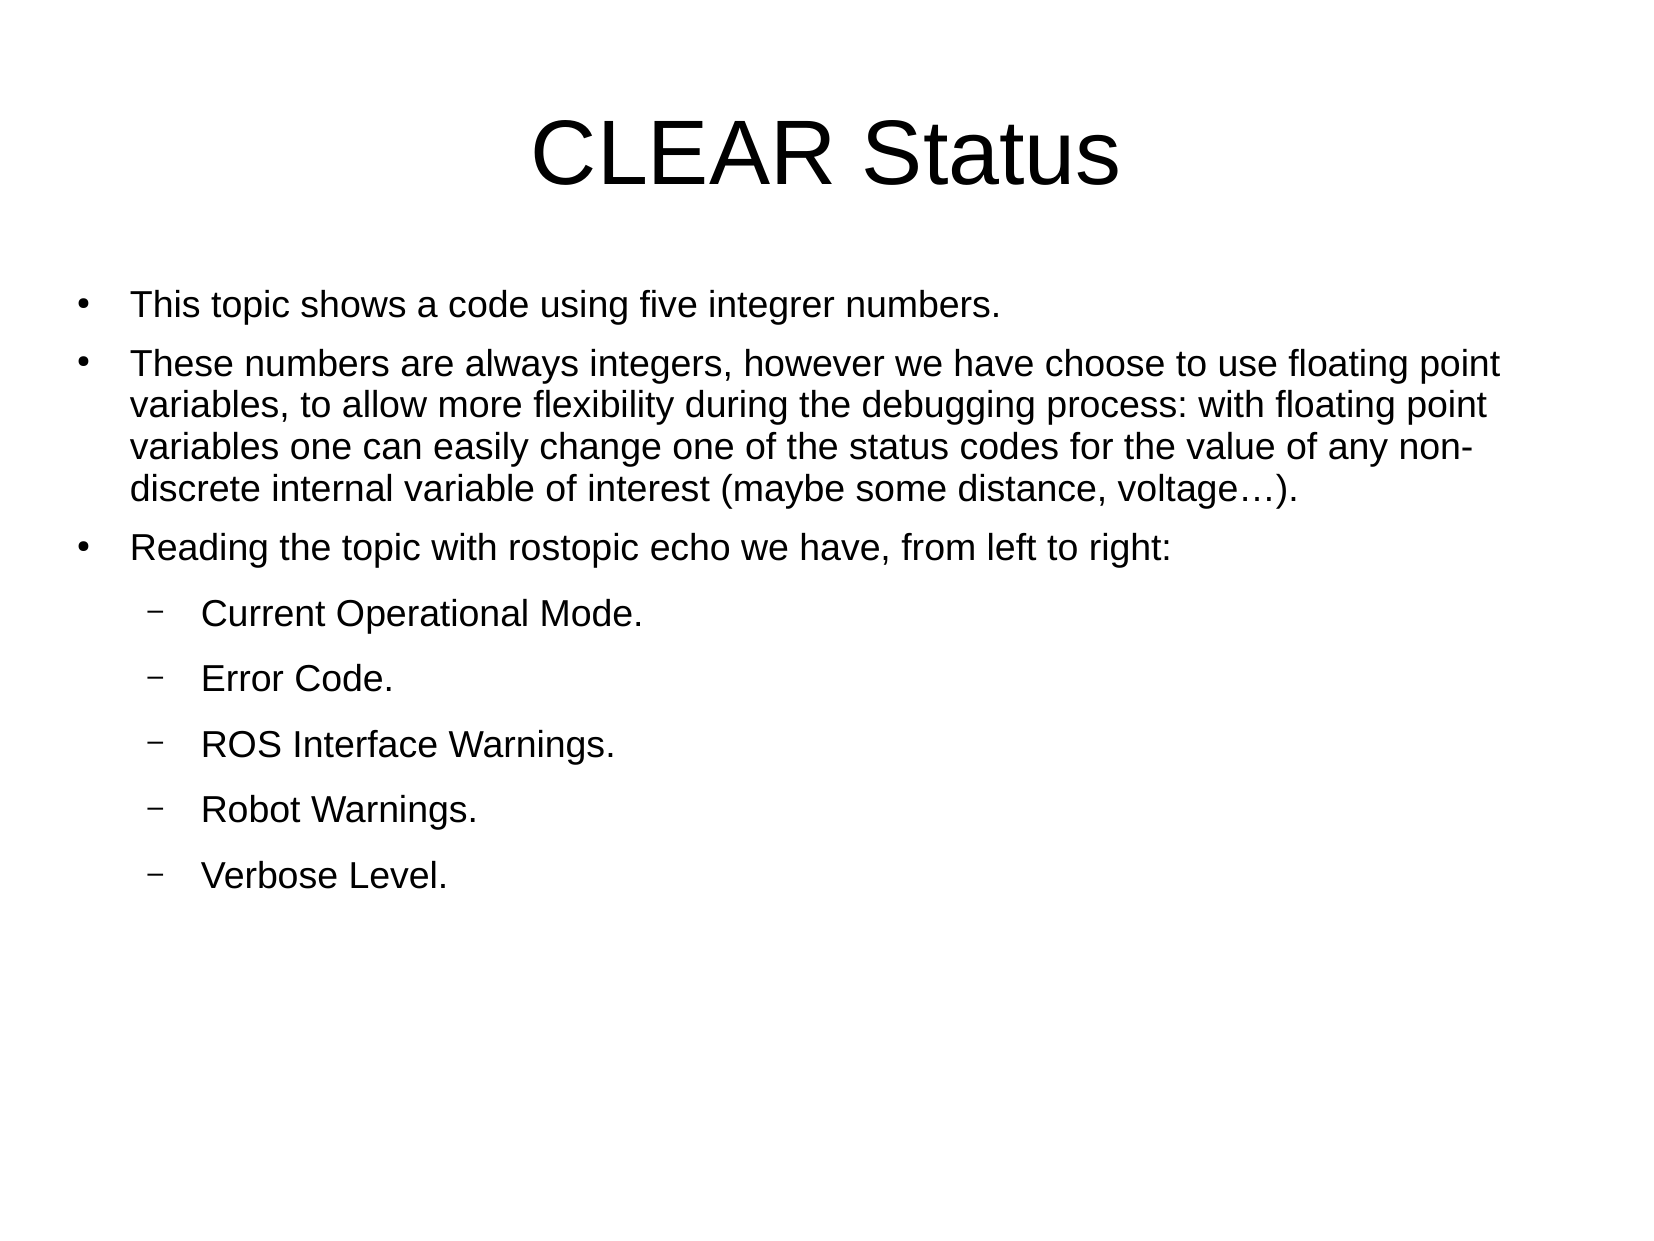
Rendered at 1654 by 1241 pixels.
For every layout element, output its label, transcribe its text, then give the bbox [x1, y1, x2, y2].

list This topic shows a code using five integrer numbers. These numbers are always integers, however we have choose to use floating point variables, to allow more flexibility during the debugging process: with floating point variables one can easily change one of the status codes for the value of any non-discrete internal variable of interest (maybe some distance, voltage…). Reading the topic with rostopic echo we have, from left to right: Current Operational Mode. Error Code. ROS Interface Warnings. Robot Warnings. Verbose Level. [59, 283, 1548, 1003]
title CLEAR Status [82, 49, 1571, 257]
